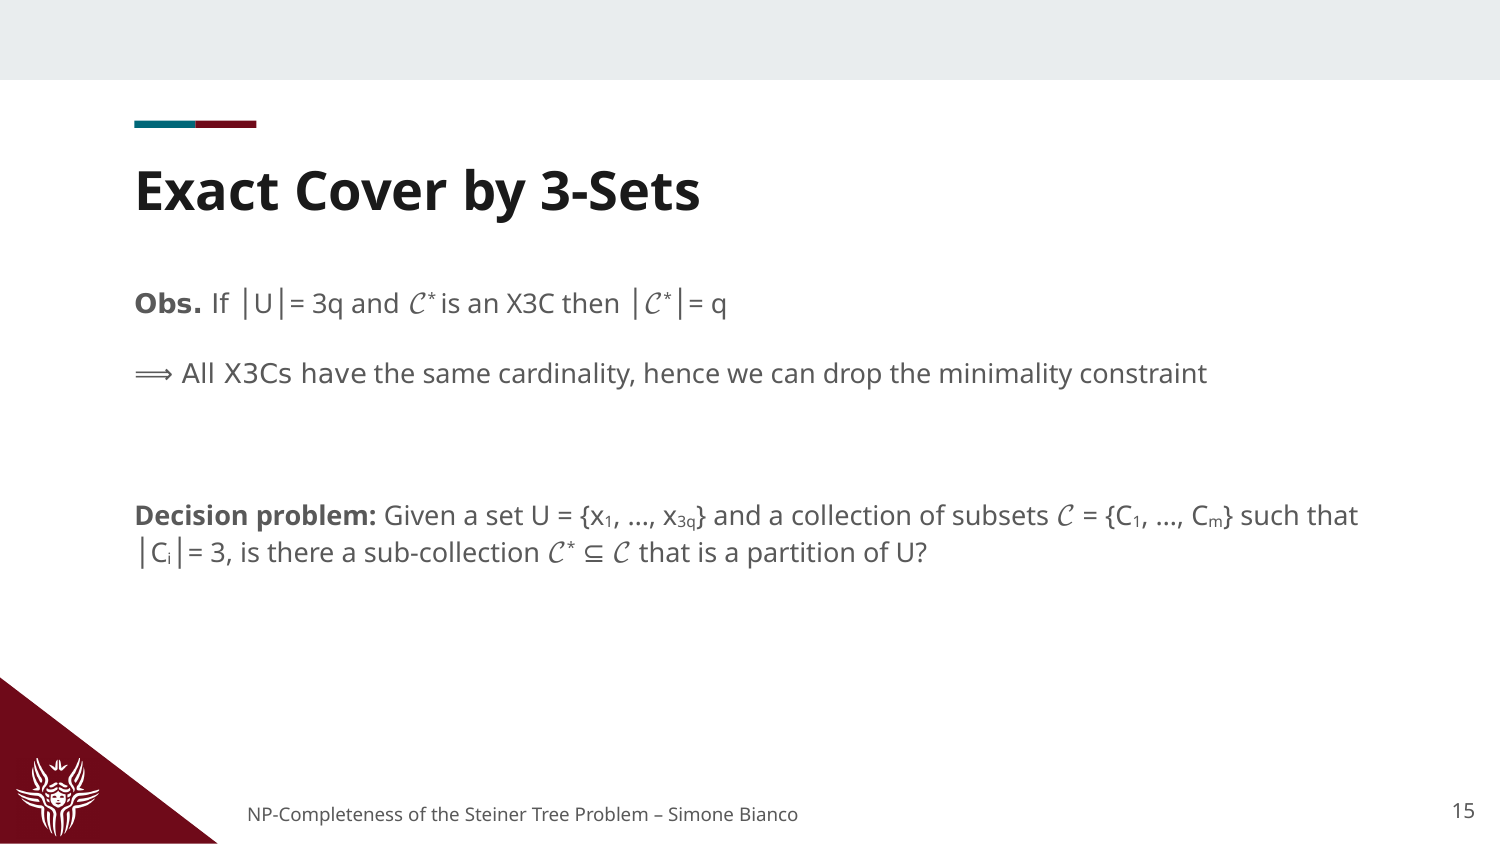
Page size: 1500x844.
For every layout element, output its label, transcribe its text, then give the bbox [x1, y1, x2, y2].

slide_number <number> [1400, 779, 1491, 844]
title Exact Cover by 3-Sets [119, 141, 1381, 230]
list Obs. If │U│= 3q and 𝒞* is an X3C then │𝒞*│= q ⟹ All X3Cs have the same cardinality, hence we can drop the minimality constraint Decision problem: Given a set U = {x1, …, x3q} and a collection of subsets 𝒞 = {C1, …, Cm} such that │Ci│= 3, is there a sub-collection 𝒞* ⊆ 𝒞 that is a partition of U? [119, 266, 1418, 637]
subtitle NP-Completeness of the Steiner Tree Problem – Simone Bianco [232, 783, 1193, 839]
picture [16, 758, 100, 839]
